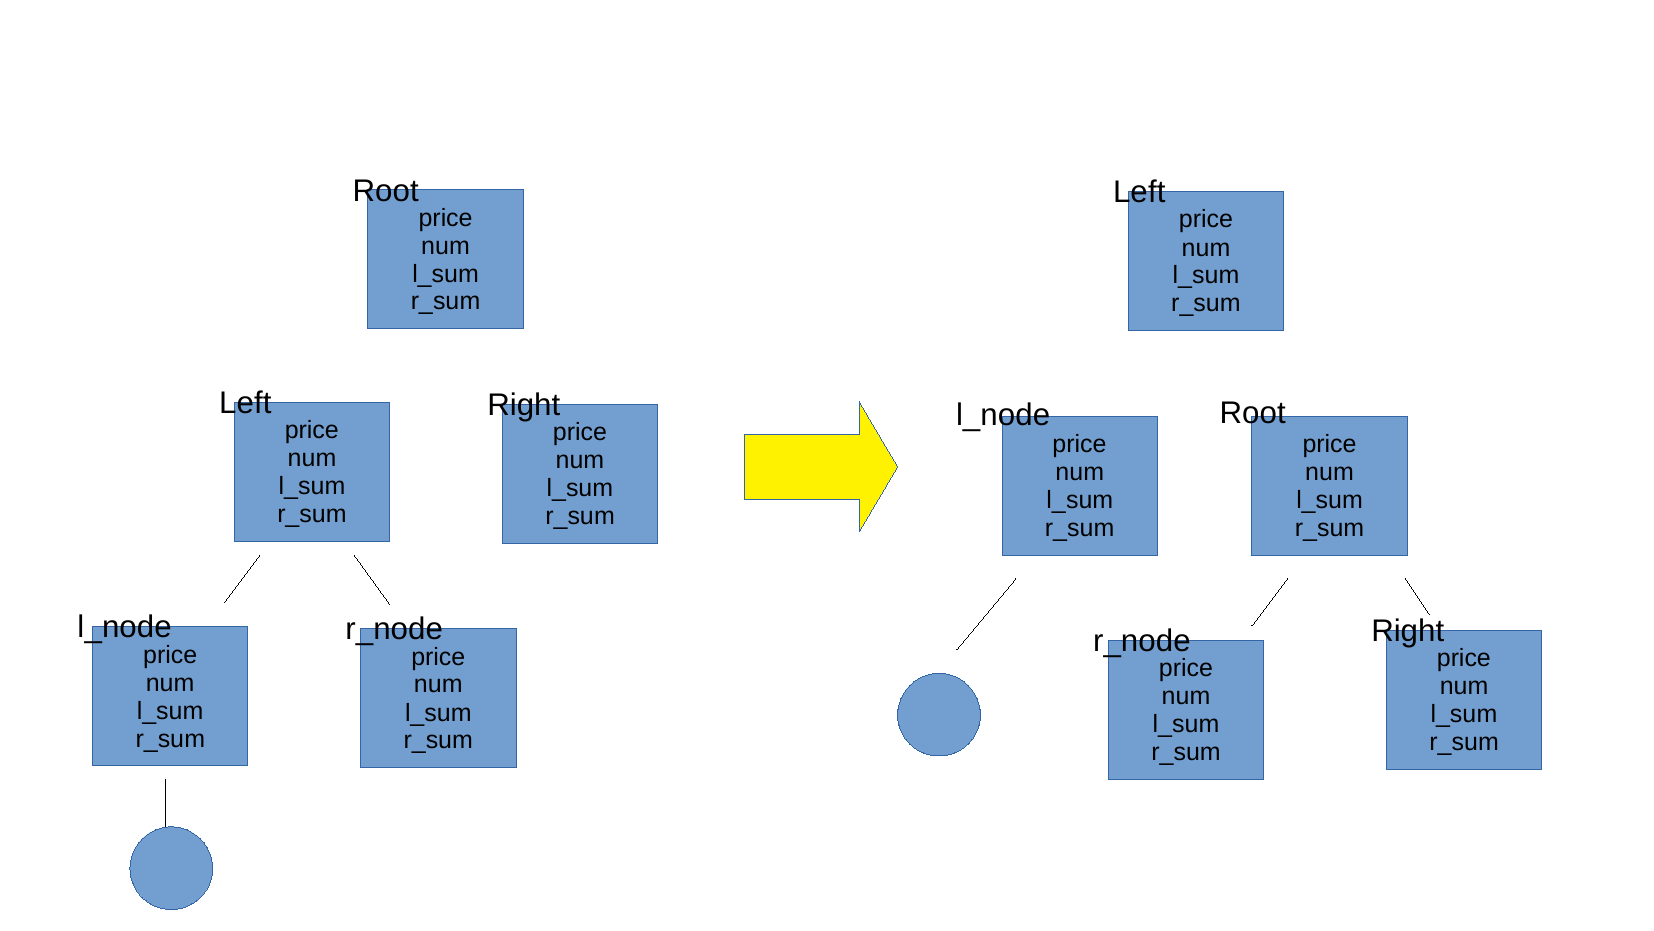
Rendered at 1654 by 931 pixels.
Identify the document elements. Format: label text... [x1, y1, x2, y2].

text_box [129, 826, 213, 910]
text_box [897, 673, 981, 756]
text_box price num l_sum r_sum [1251, 416, 1408, 556]
text_box Left [204, 377, 328, 428]
text_box price num l_sum r_sum [92, 626, 248, 766]
text_box price num l_sum r_sum [1002, 416, 1158, 556]
text_box r_node [1078, 616, 1232, 701]
text_box price num l_sum r_sum [1128, 191, 1284, 331]
text_box Left [1098, 167, 1222, 217]
text_box price num l_sum r_sum [234, 402, 390, 542]
text_box l_node [62, 602, 225, 687]
text_box Right [1356, 606, 1480, 656]
text_box price num l_sum r_sum [1108, 640, 1264, 780]
text_box r_node [330, 604, 485, 689]
text_box Right [472, 379, 596, 430]
text_box Root [1204, 387, 1328, 438]
text_box price num l_sum r_sum [367, 189, 524, 329]
text_box price num l_sum r_sum [360, 628, 517, 768]
text_box l_node [941, 390, 1104, 475]
text_box price num l_sum r_sum [1386, 630, 1542, 770]
text_box [744, 401, 898, 532]
text_box Root [337, 165, 461, 215]
text_box price num l_sum r_sum [502, 404, 658, 544]
